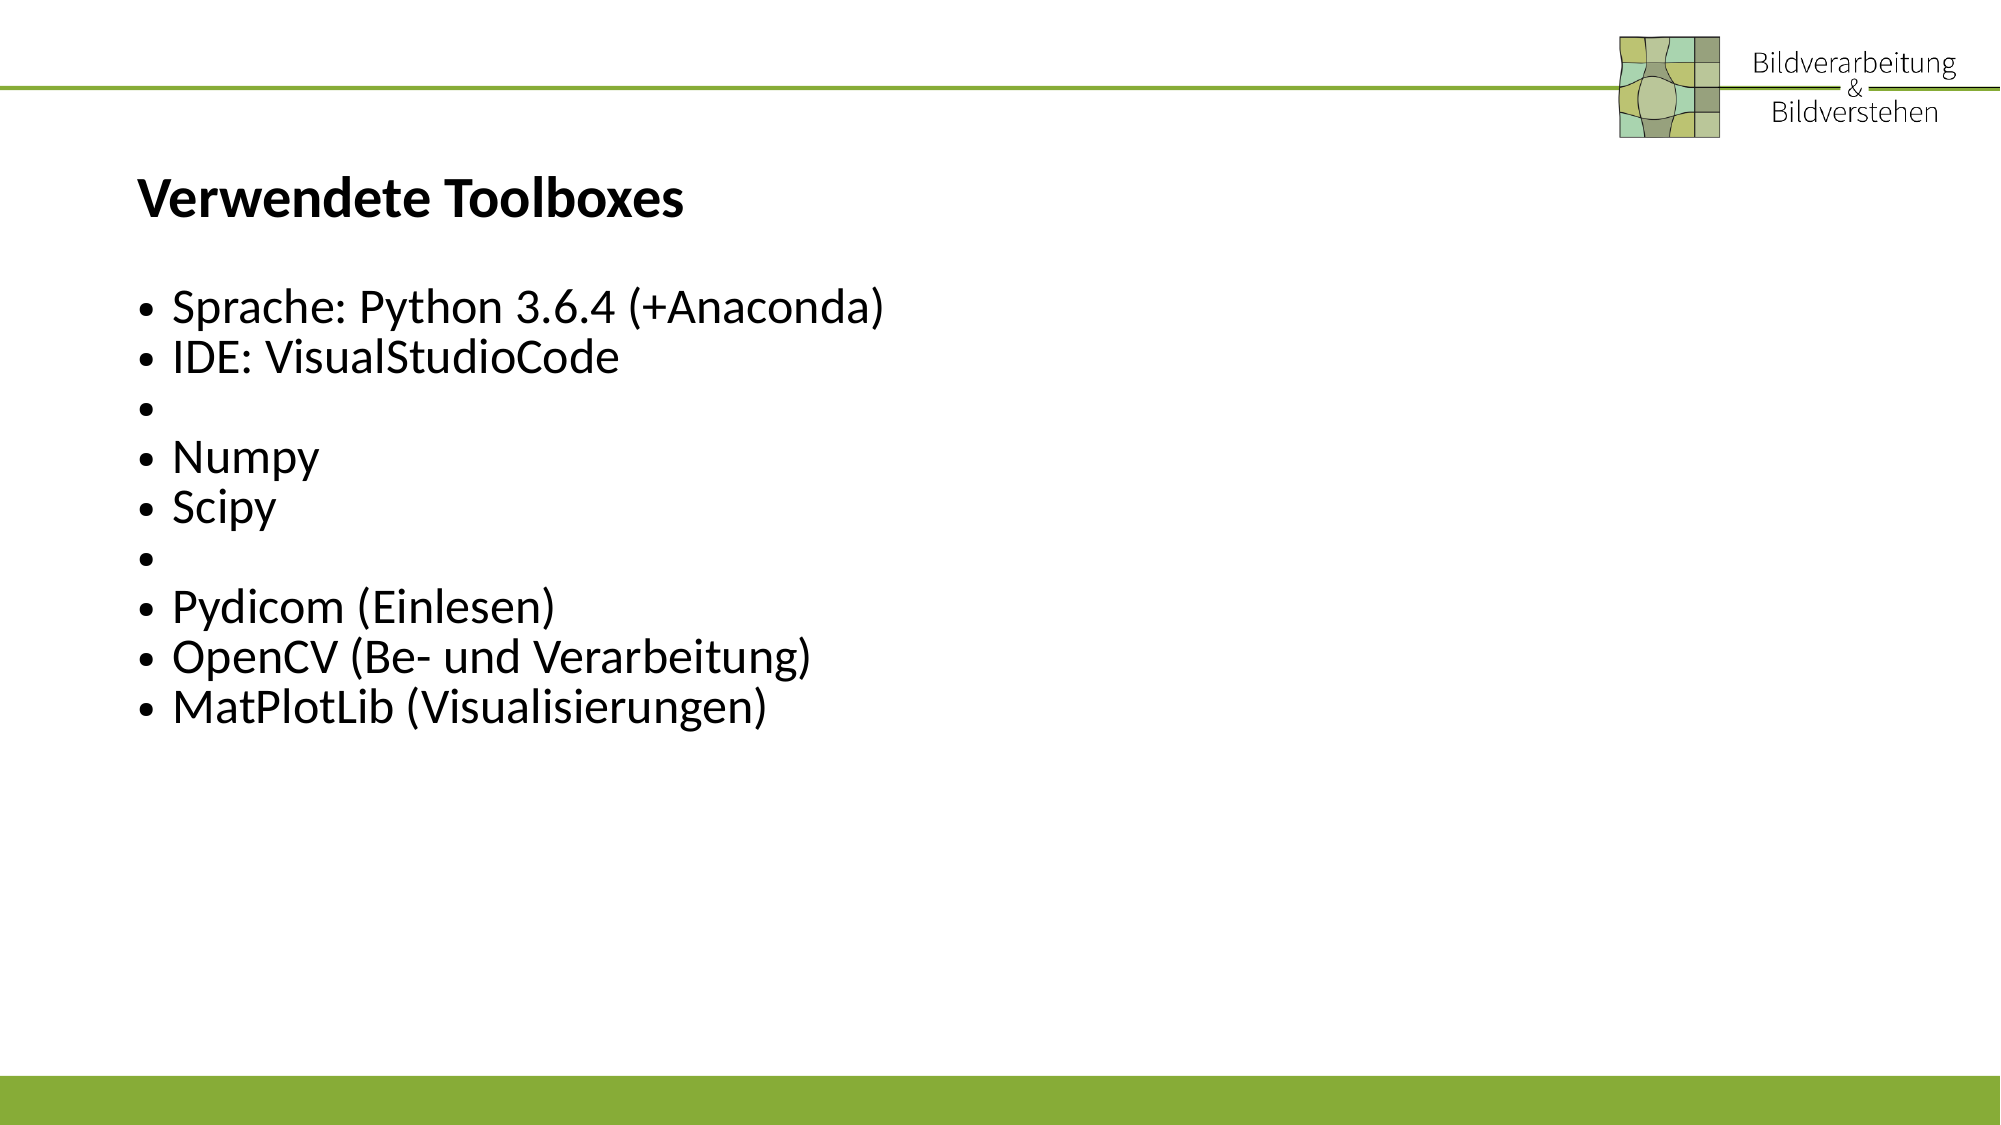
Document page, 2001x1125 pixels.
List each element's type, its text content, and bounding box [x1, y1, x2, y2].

subtitle Sprache: Python 3.6.4 (+Anaconda) IDE: VisualStudioCode Numpy Scipy Pydicom (Einlesen) OpenCV (Be- und Verarbeitung) MatPlotLib (Visualisierungen) [137, 286, 1863, 1001]
title Verwendete Toolboxes [137, 153, 1863, 251]
picture [1618, 36, 2000, 138]
